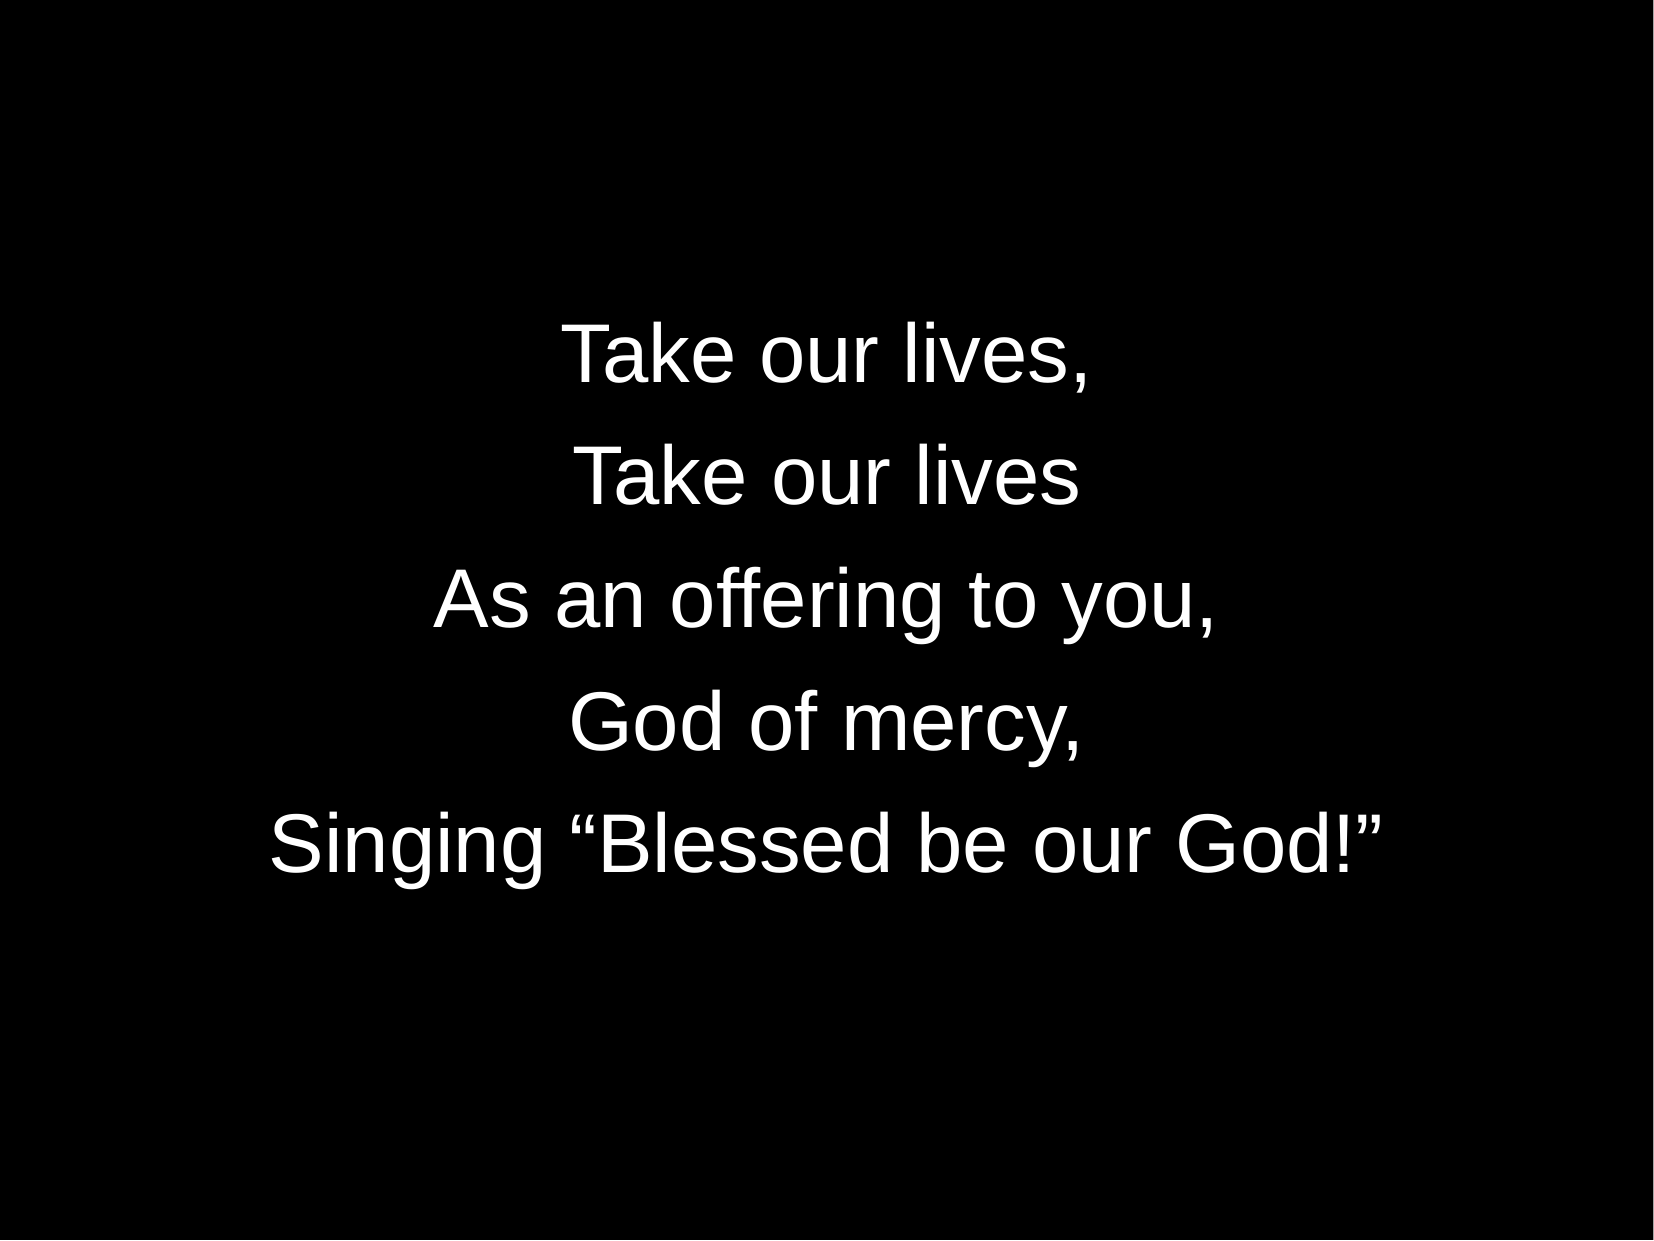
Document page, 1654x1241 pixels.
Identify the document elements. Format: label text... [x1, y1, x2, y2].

list Take our lives, Take our lives As an offering to you, God of mercy, Singing “Blessed be our God!” [0, 307, 1654, 1027]
